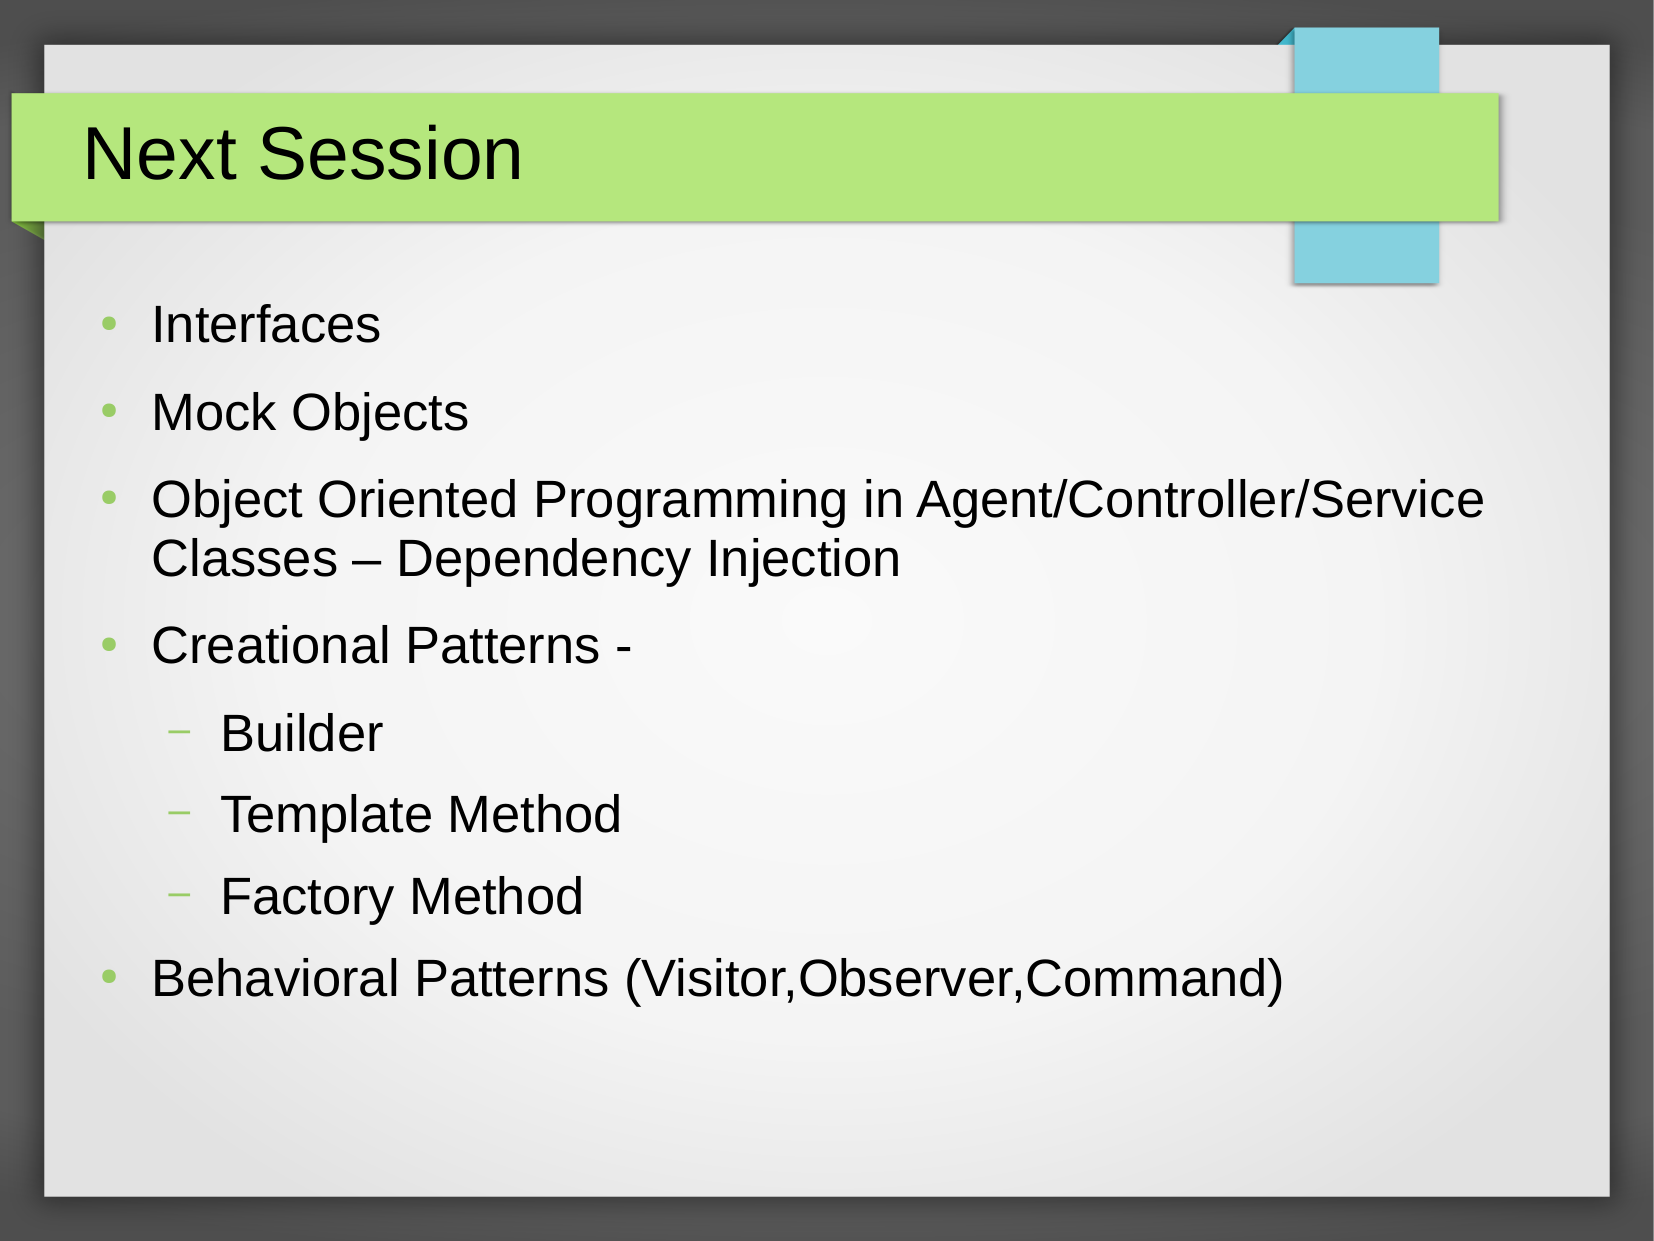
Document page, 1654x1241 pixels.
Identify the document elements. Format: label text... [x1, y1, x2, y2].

title Next Session [82, 94, 1264, 213]
list Interfaces Mock Objects Object Oriented Programming in Agent/Controller/Service Classes – Dependency Injection Creational Patterns - Builder Template Method Factory Method Behavioral Patterns (Visitor,Observer,Command) [82, 295, 1571, 1015]
picture [0, 0, 1654, 1241]
